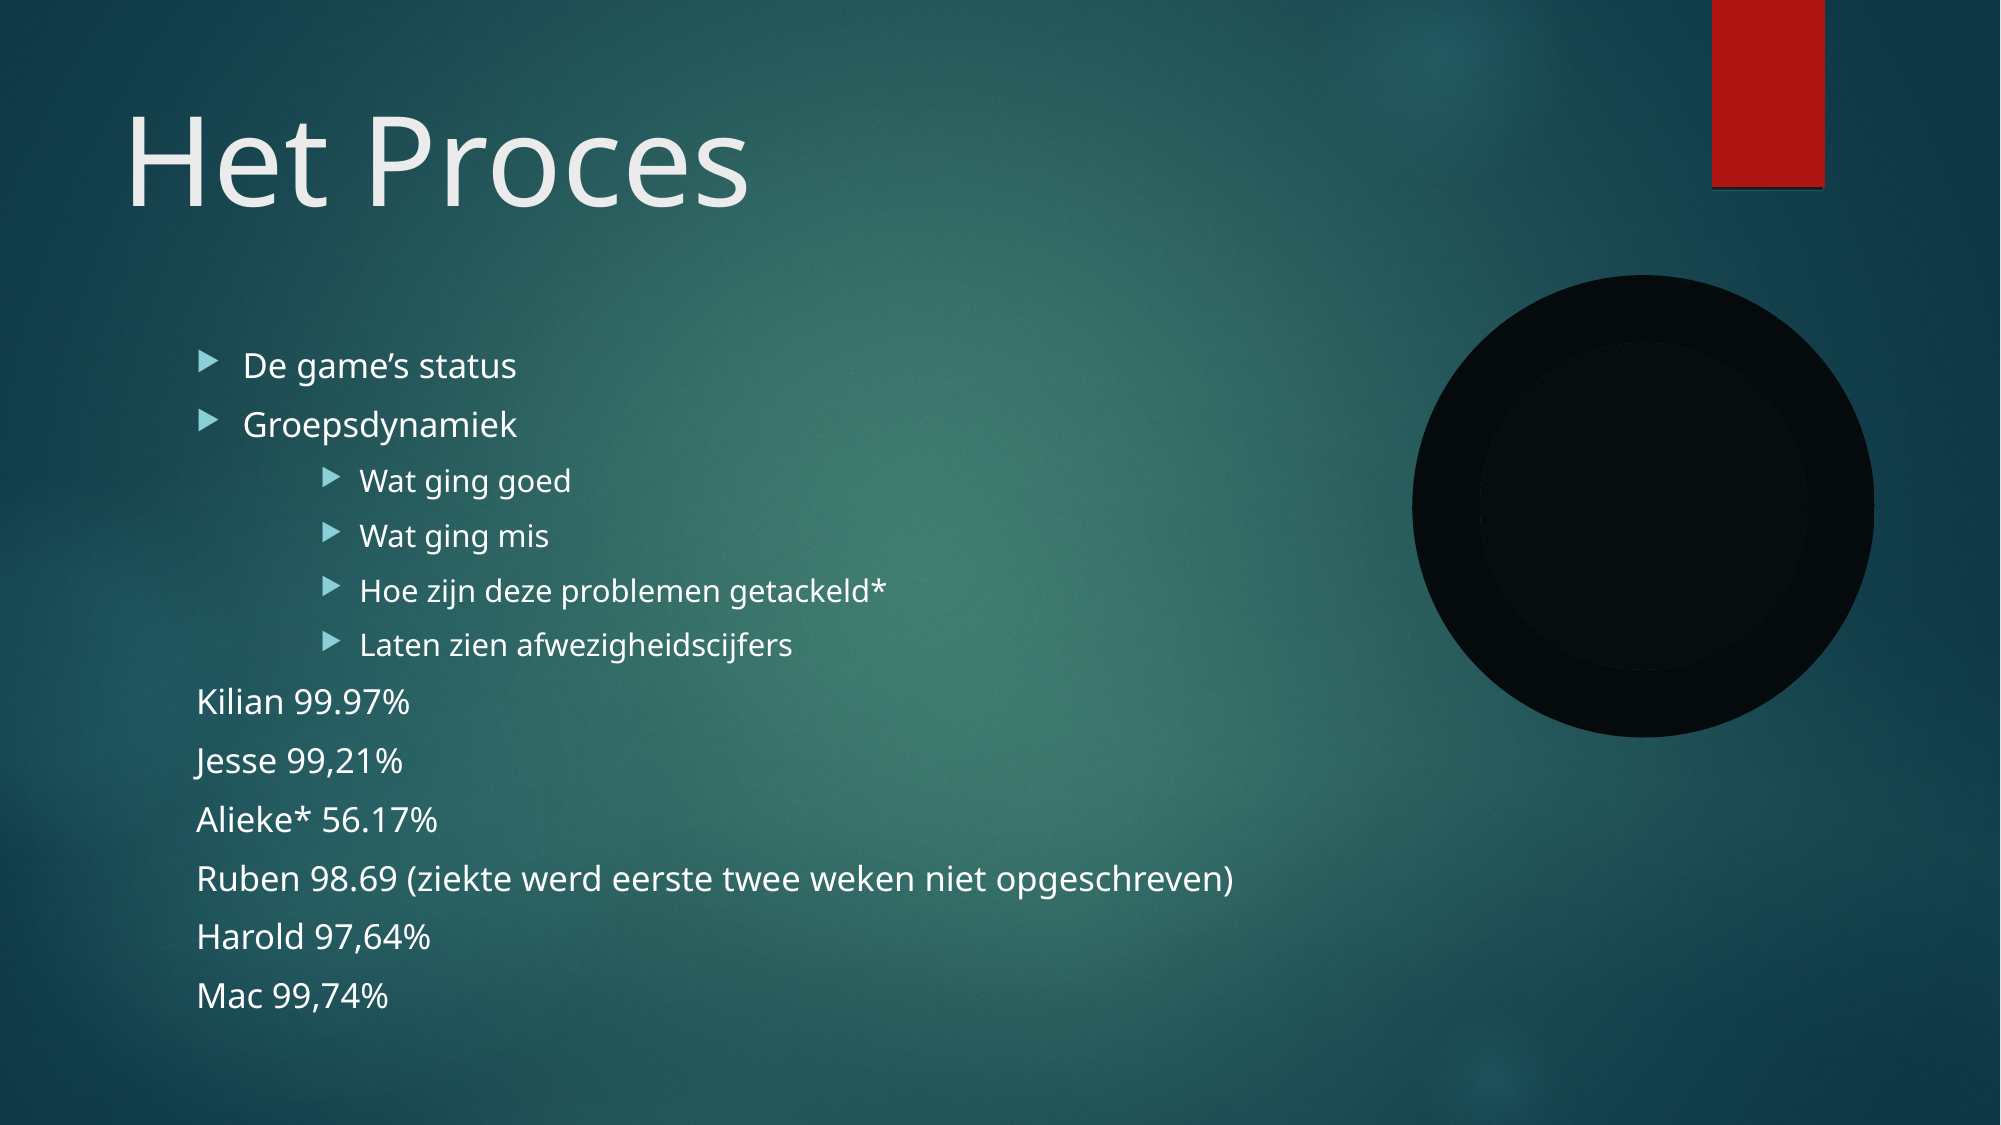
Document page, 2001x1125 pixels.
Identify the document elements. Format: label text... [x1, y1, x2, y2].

title Het Proces [106, 74, 1649, 305]
picture [0, 0, 2001, 1125]
list De game’s status Groepsdynamiek Wat ging goed Wat ging mis Hoe zijn deze problemen getackeld* Laten zien afwezigheidscijfers Kilian 99.97% Jesse 99,21% Alieke* 56.17% Ruben 98.69 (ziekte werd eerste twee weken niet opgeschreven) Harold 97,64% Mac 99,74% [181, 336, 1649, 1026]
